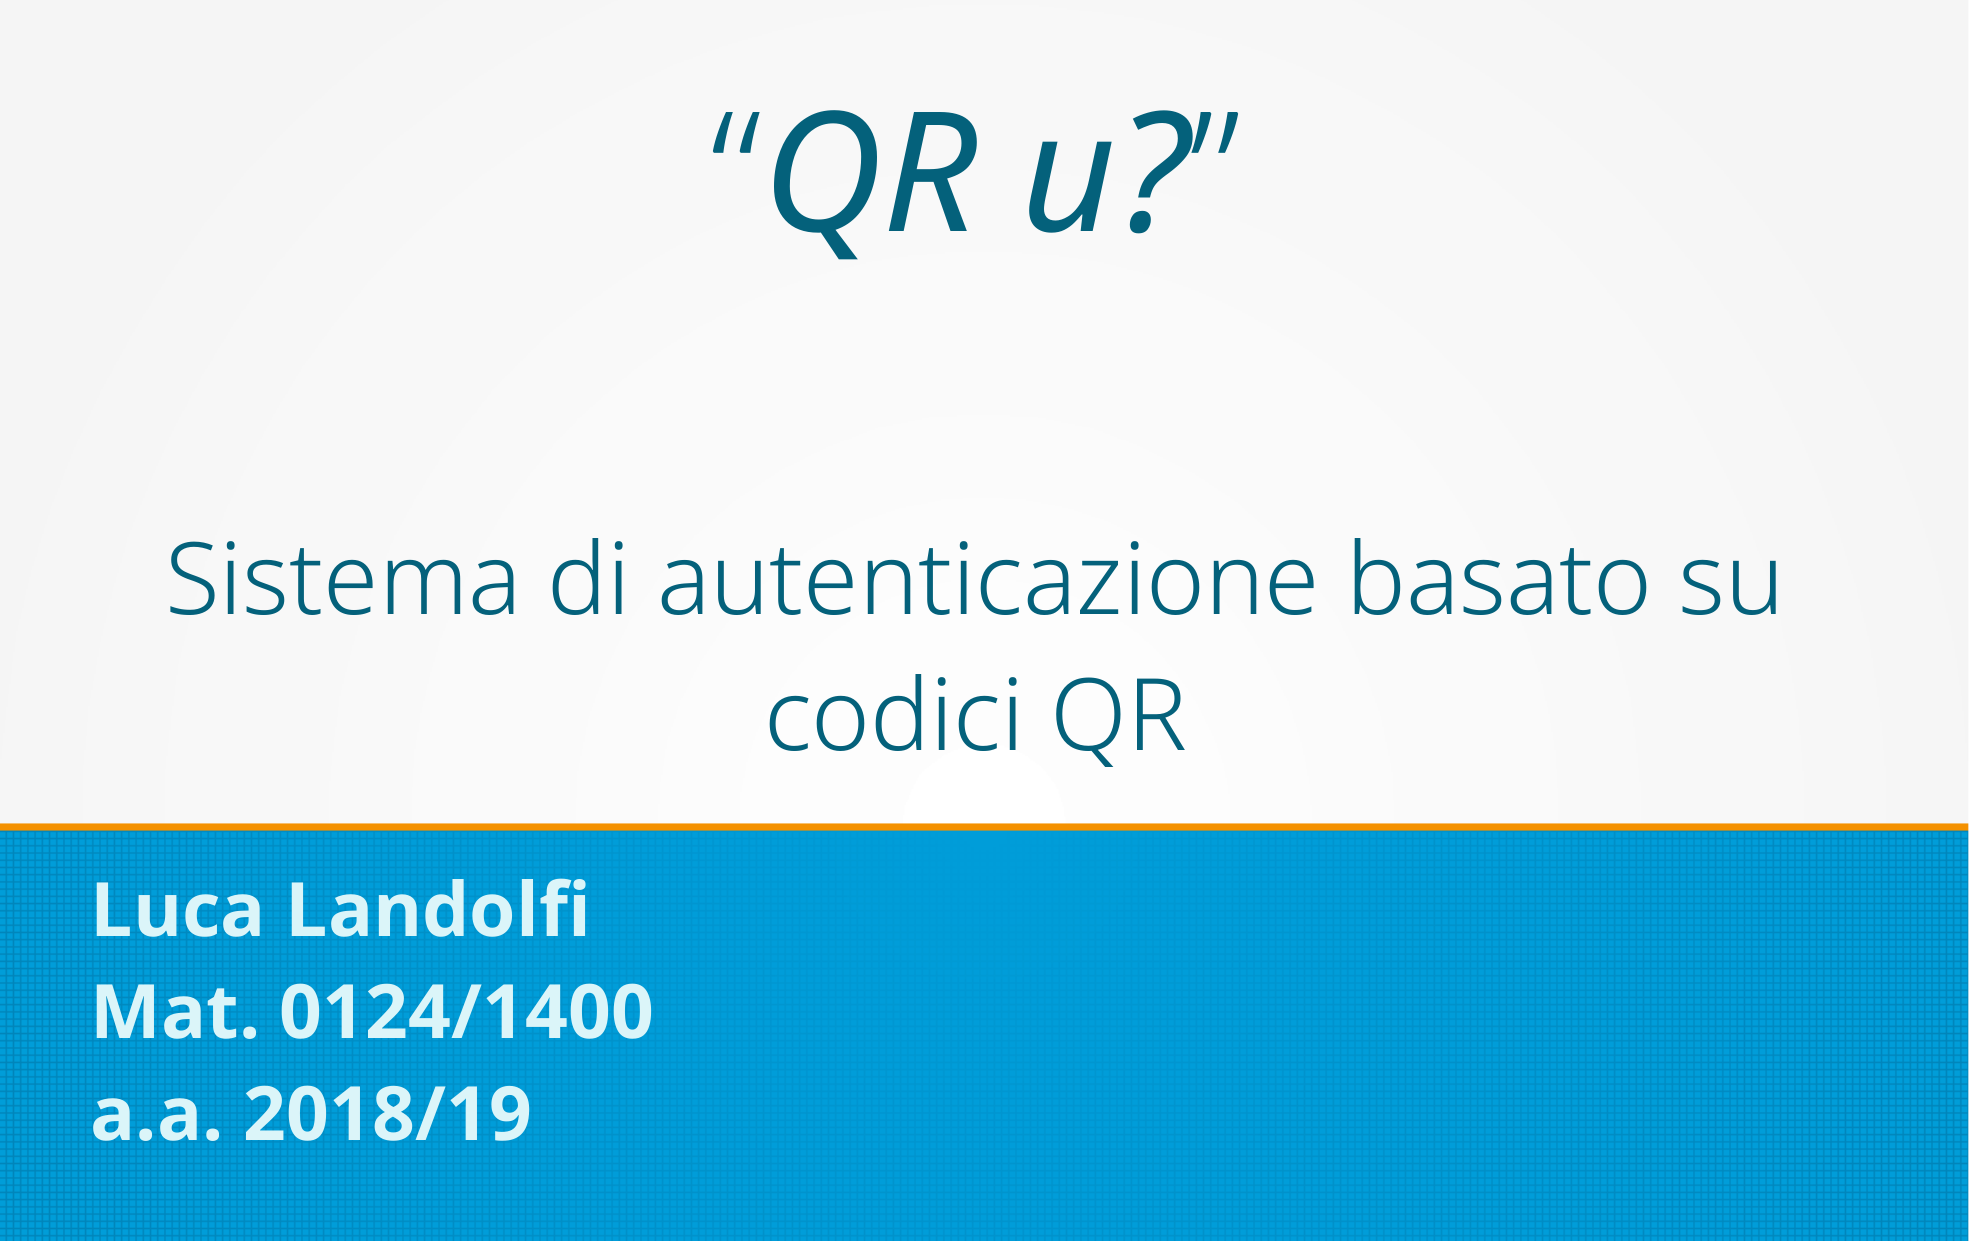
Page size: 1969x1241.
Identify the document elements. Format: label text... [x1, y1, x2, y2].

subtitle Luca Landolfi Mat. 0124/1400 a.a. 2018/19 [90, 855, 1861, 1118]
title “QR u?” Sistema di autenticazione basato su codici QR [90, 49, 1862, 781]
picture [0, 0, 1969, 830]
